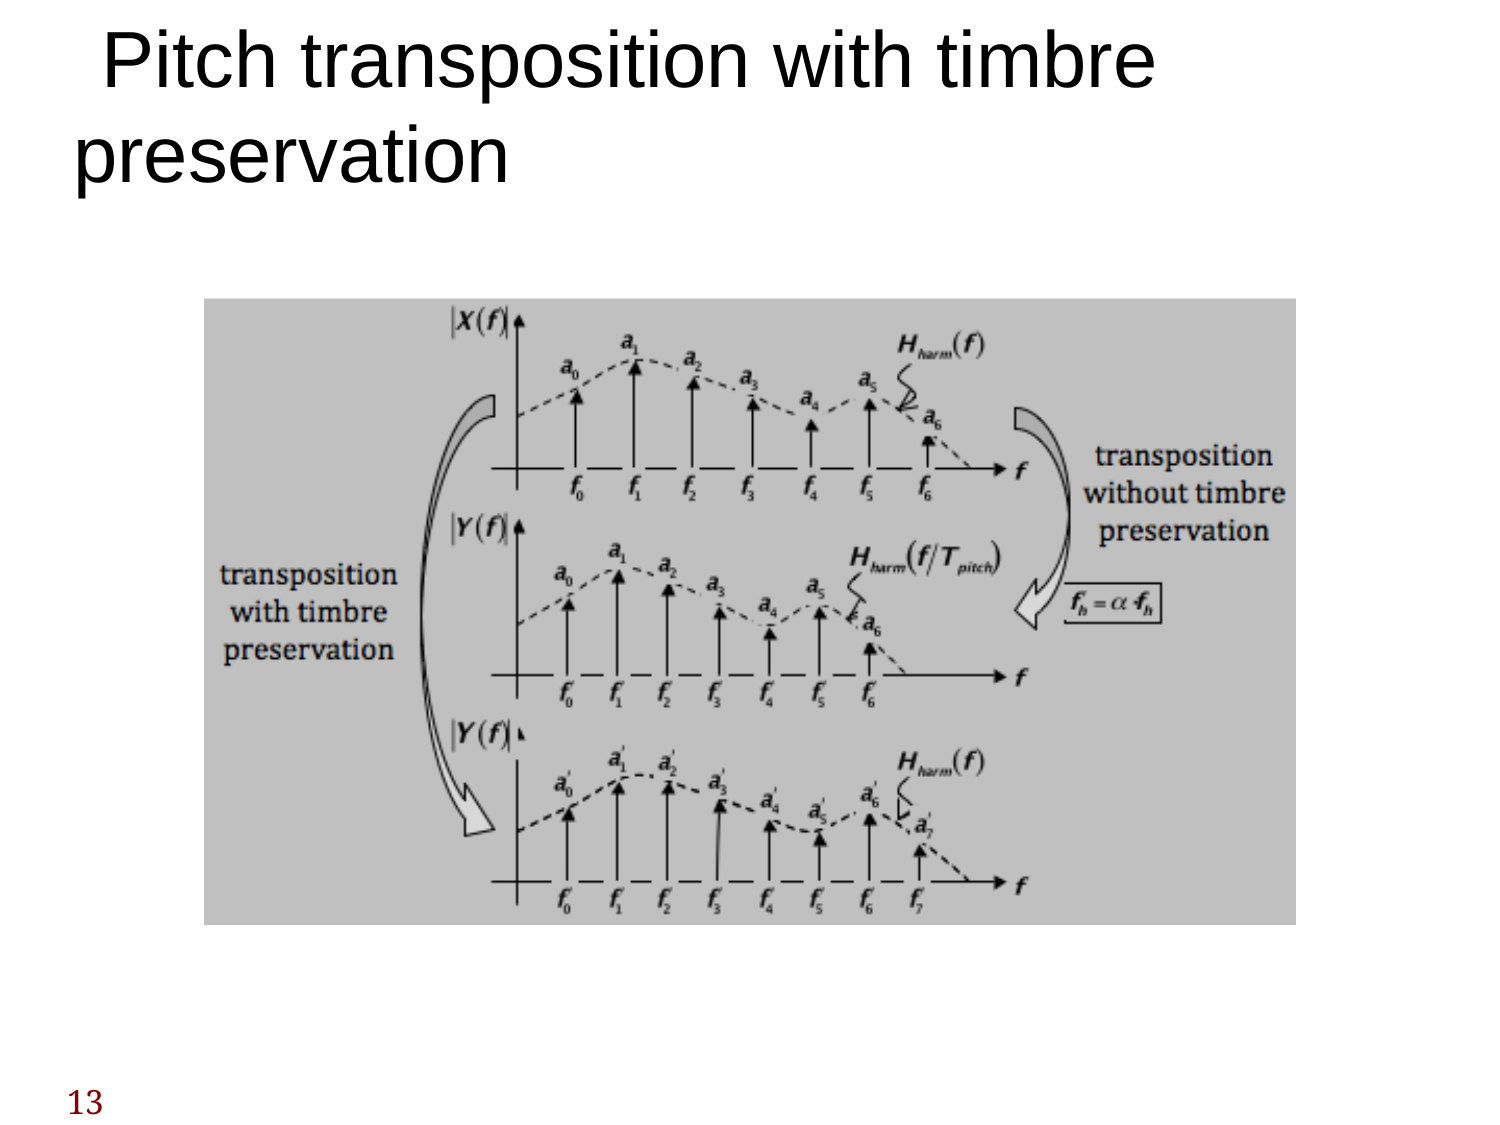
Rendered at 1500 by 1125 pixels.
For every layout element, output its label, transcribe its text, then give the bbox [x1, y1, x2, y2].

title Pitch transposition with timbre preservation [73, 7, 1350, 199]
text_box <number> [66, 1081, 255, 1119]
picture [204, 297, 1296, 925]
